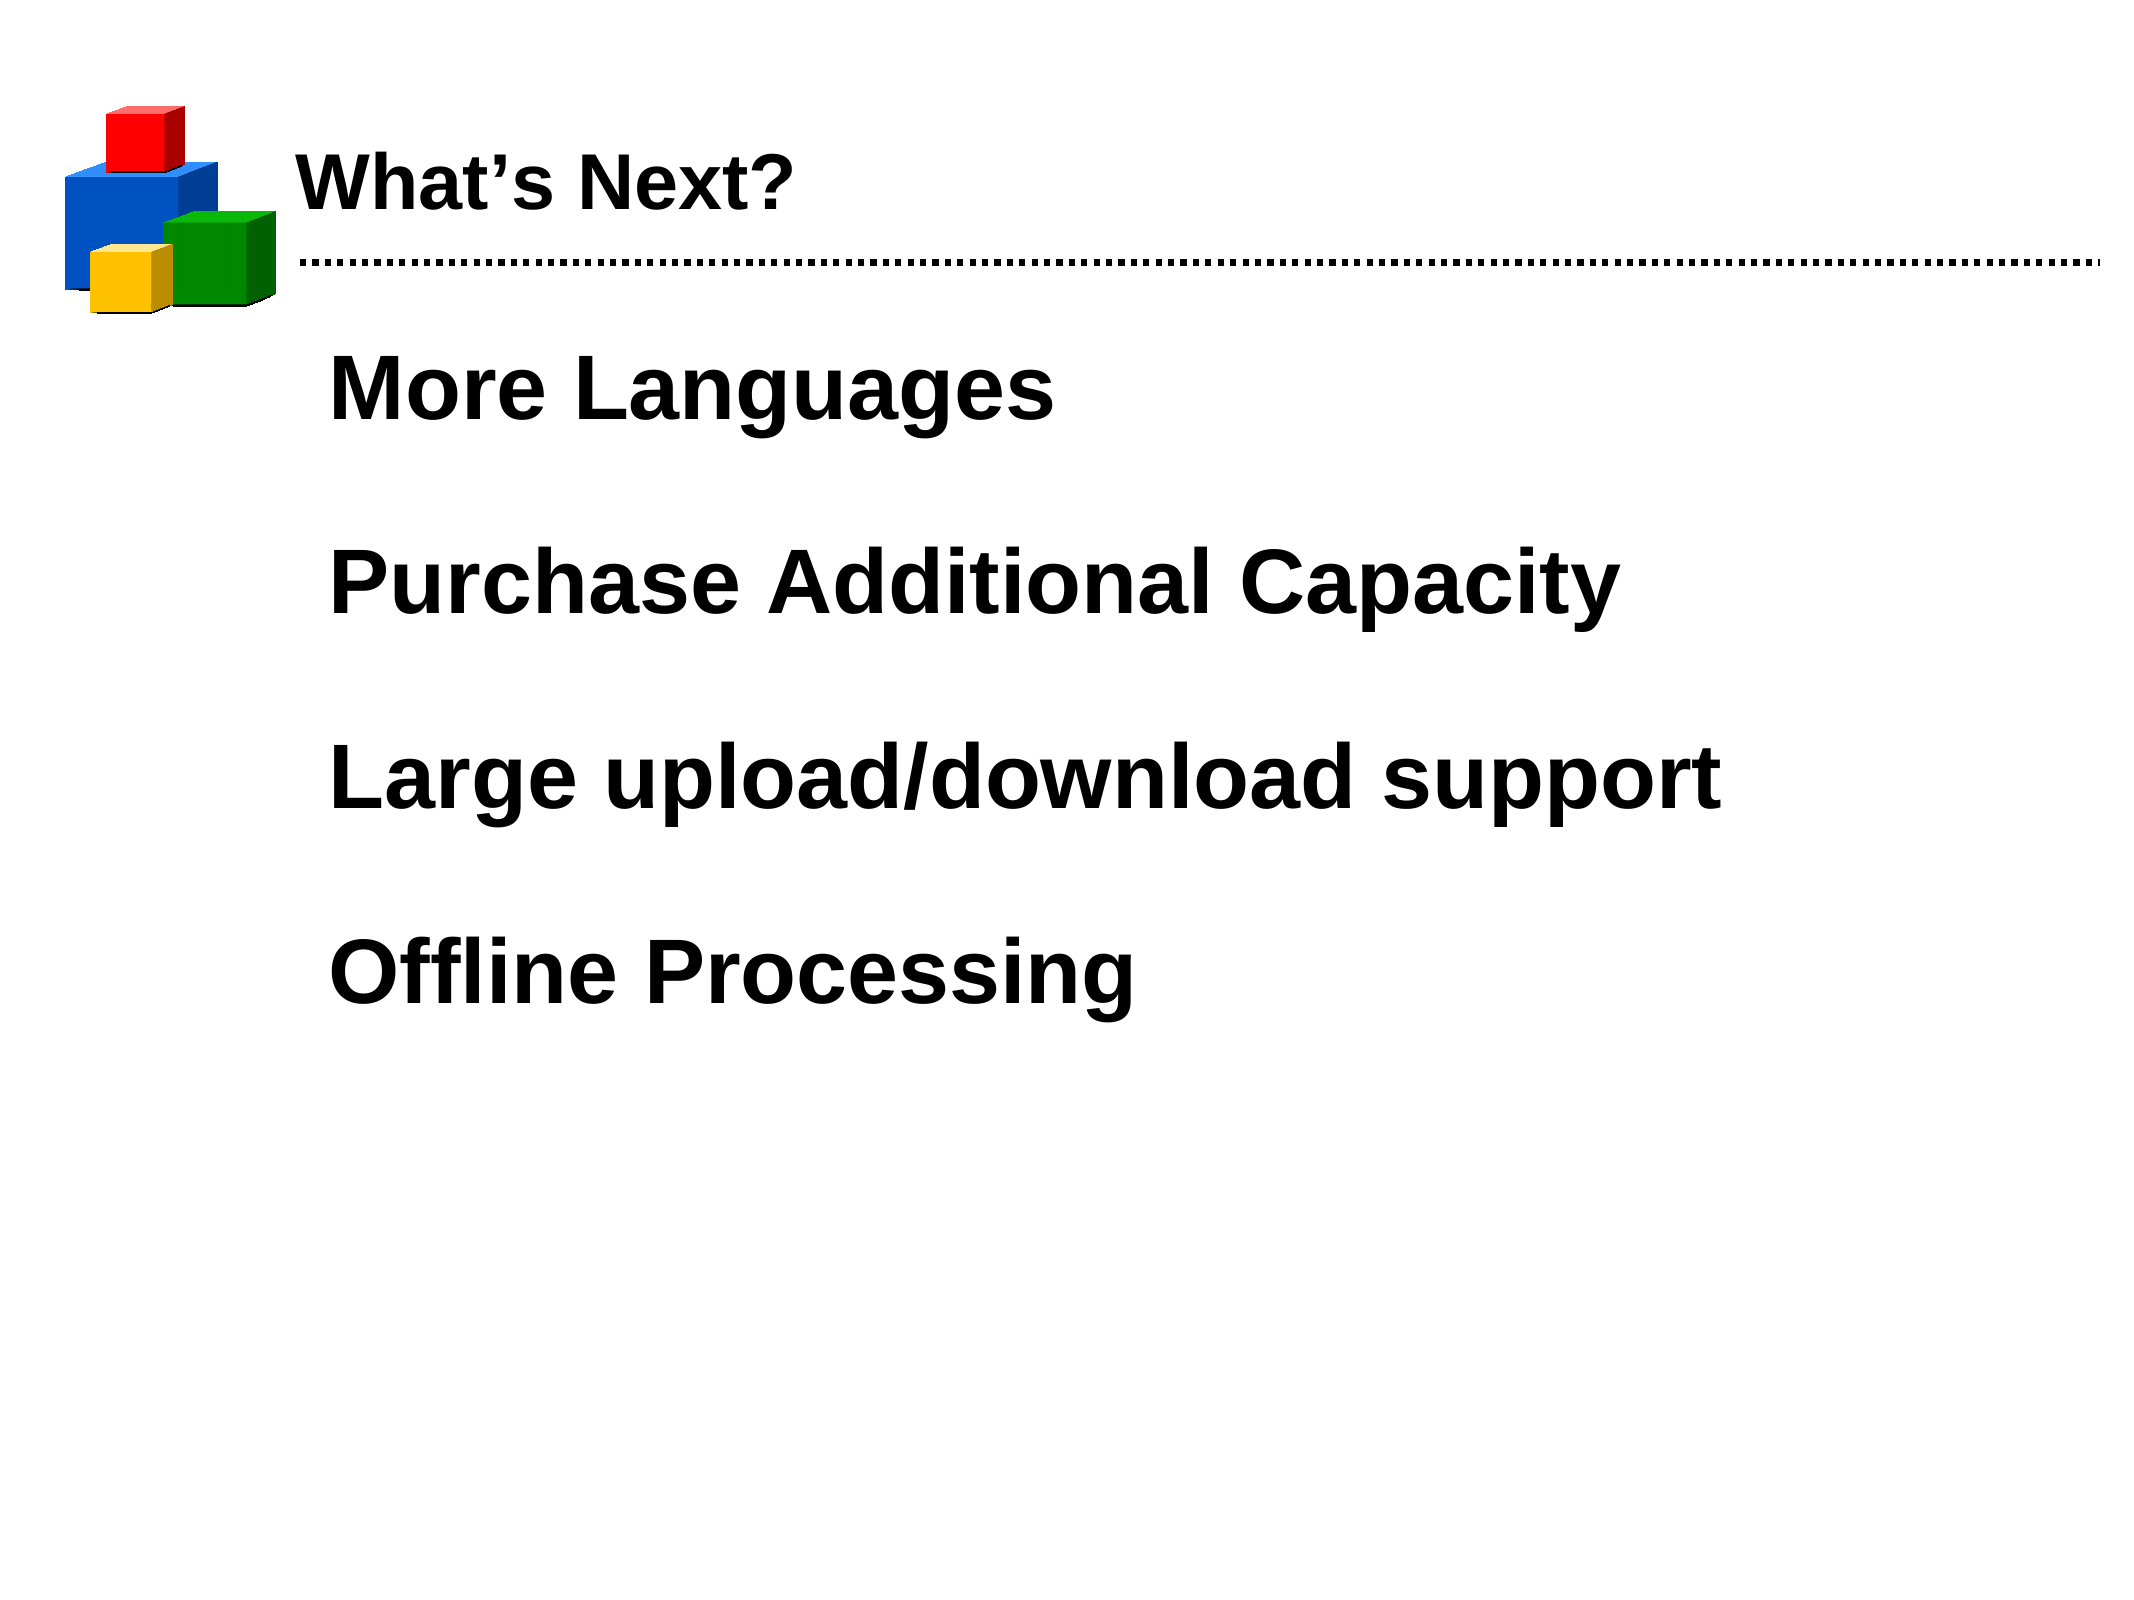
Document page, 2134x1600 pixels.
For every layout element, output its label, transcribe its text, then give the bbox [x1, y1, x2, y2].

text_box More Languages Purchase Additional Capacity Large upload/download support Offline Processing [328, 341, 1950, 1040]
text_box What’s Next? [295, 142, 2134, 230]
